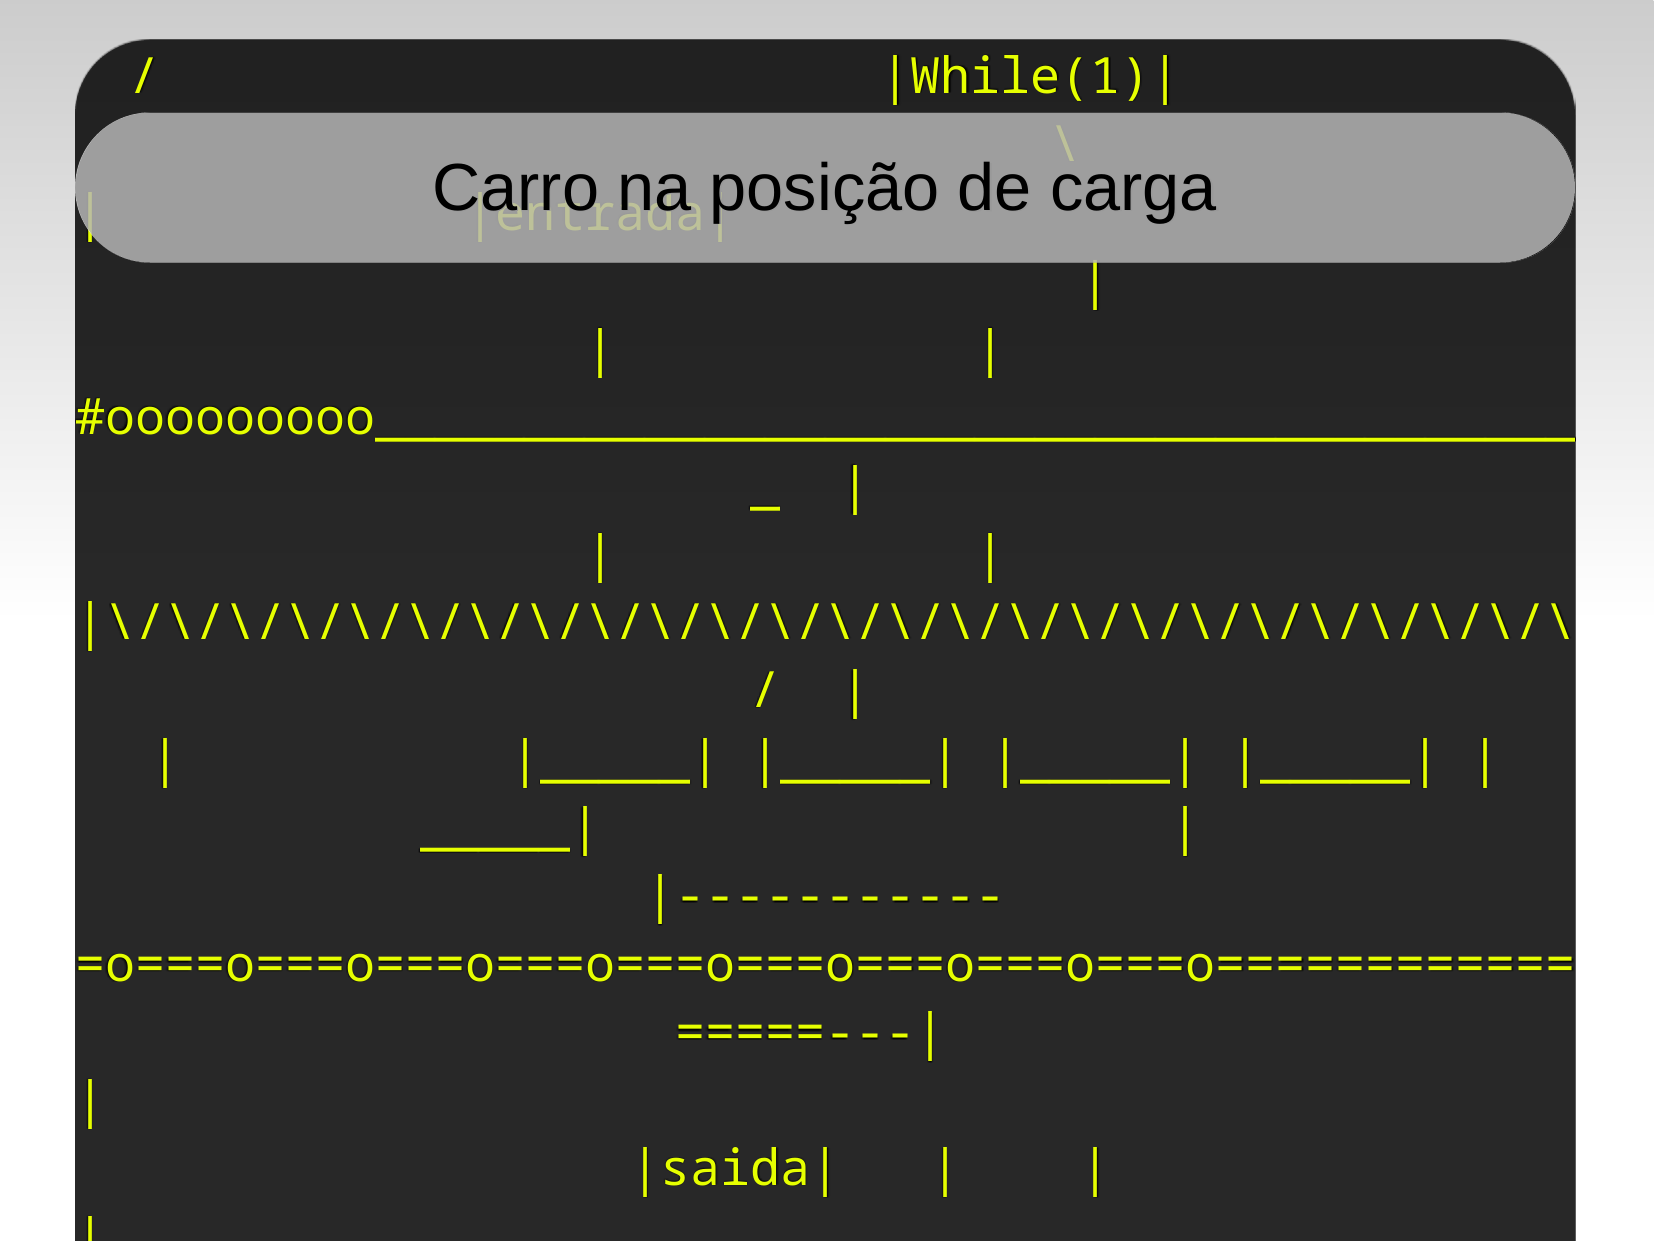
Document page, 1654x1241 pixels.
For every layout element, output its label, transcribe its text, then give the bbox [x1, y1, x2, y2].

text_box Carro na posição de carga [75, 112, 1576, 263]
text_box / |While(1)| \ | |entrada| | | | #ooooooooo_________________________________________ | | | |\/\/\/\/\/\/\/\/\/\/\/\/\/\/\/\/\/\/\/\/\/\/\/\/\/ | | |_____| |_____| |_____| |_____| |_____| | |-----------=o===o===o===o===o===o===o===o===o===o=================---| | |saida| | | | |_________| | \ / [75, 475, 1576, 1039]
